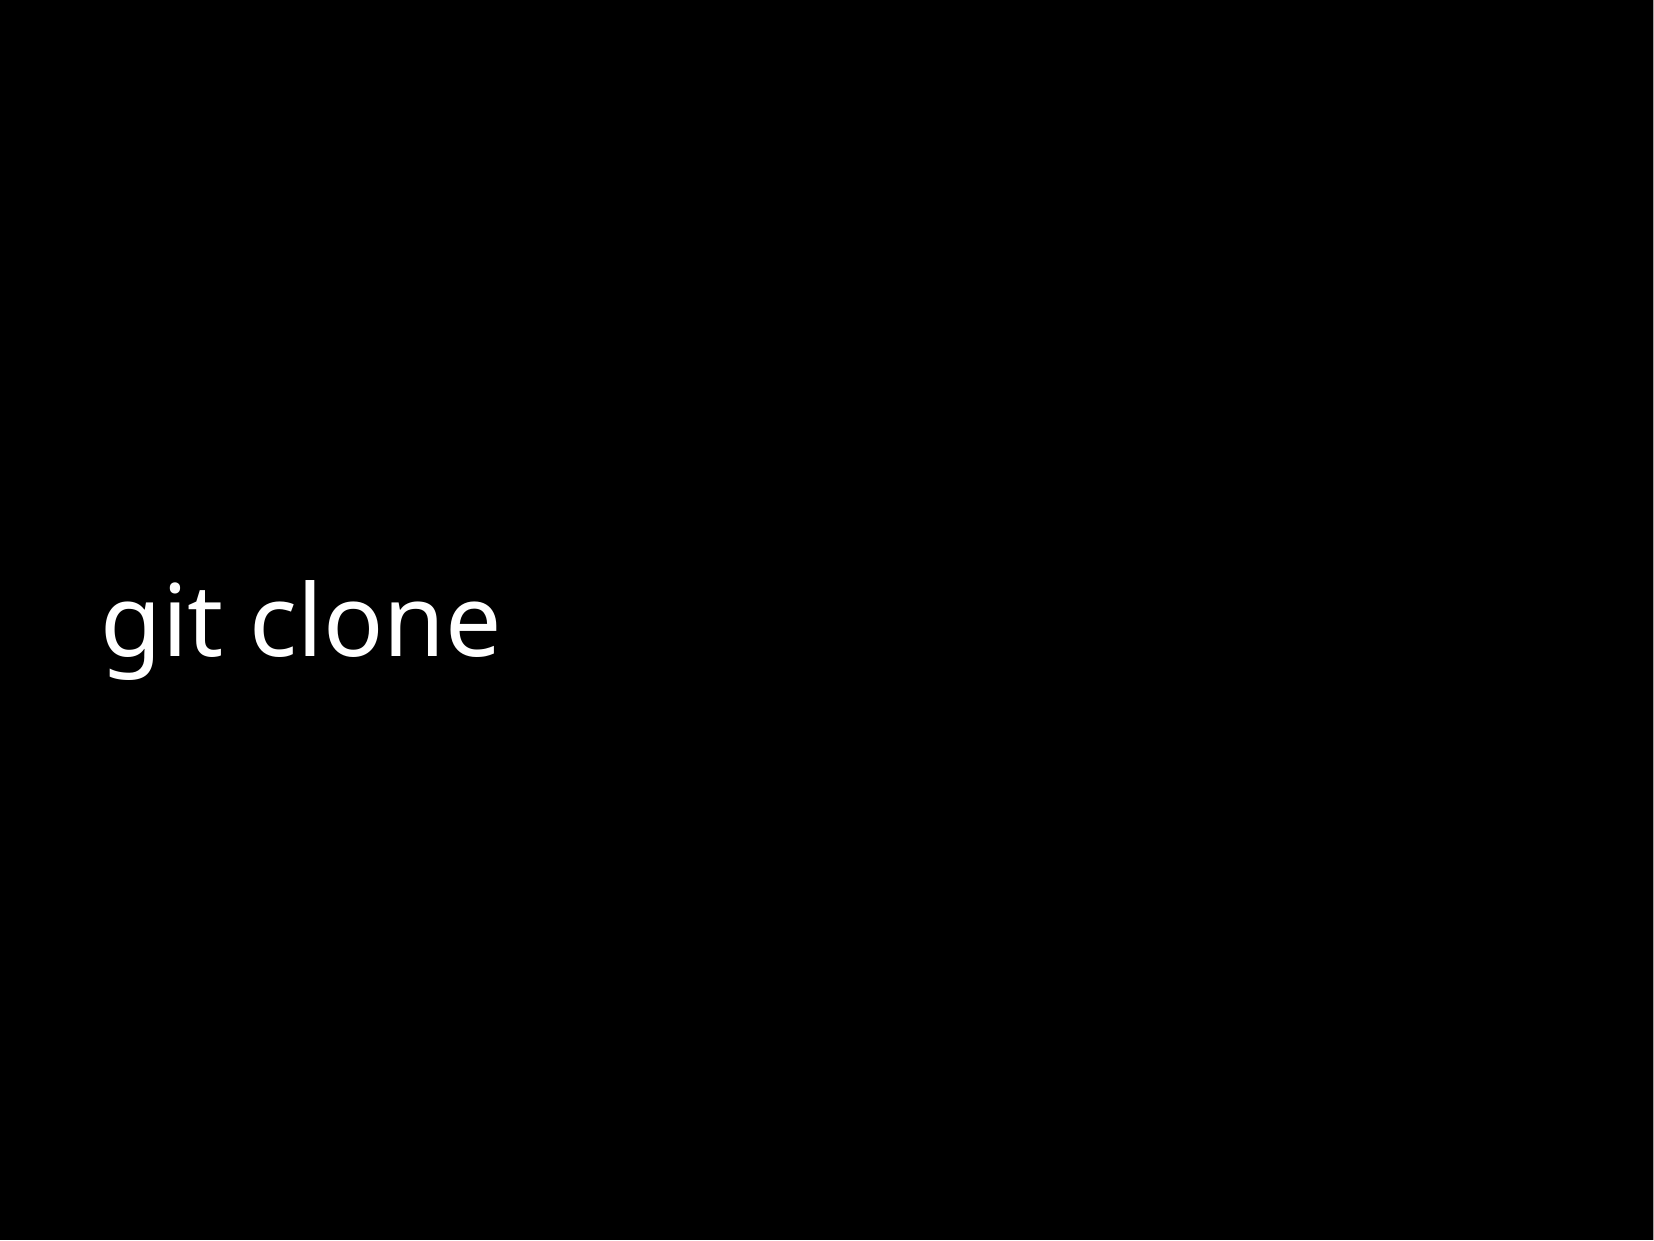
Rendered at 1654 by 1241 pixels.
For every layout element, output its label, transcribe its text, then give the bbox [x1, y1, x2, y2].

subtitle git clone [88, 88, 1536, 1010]
